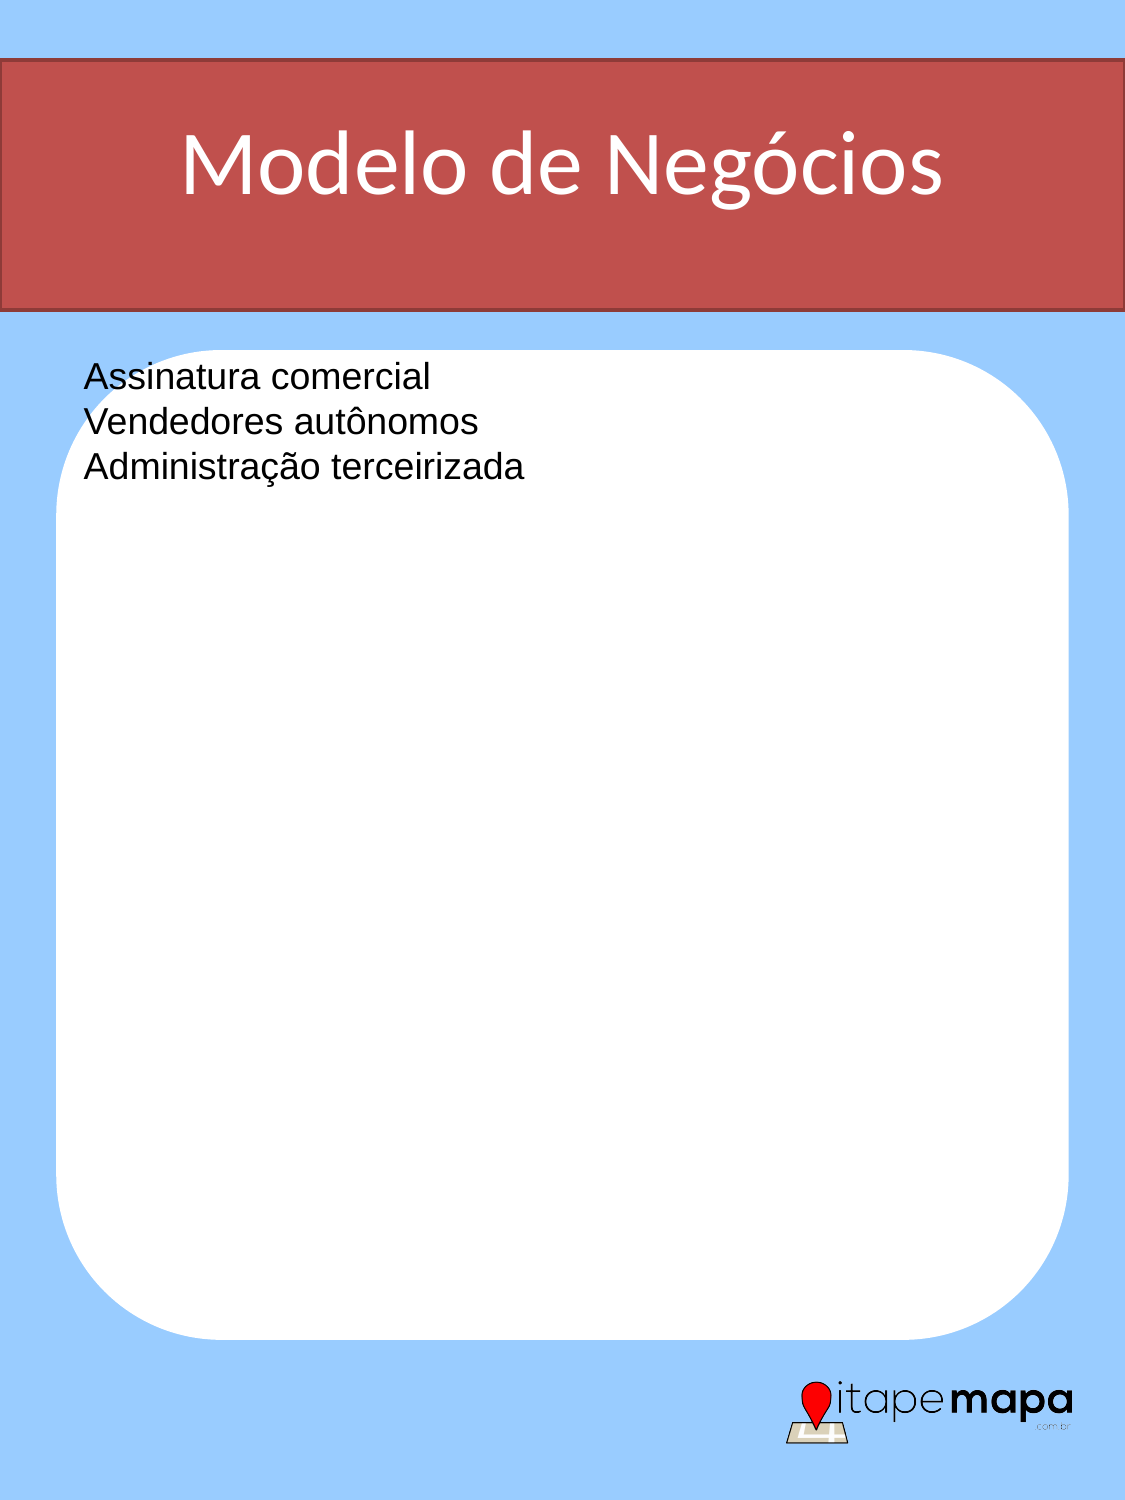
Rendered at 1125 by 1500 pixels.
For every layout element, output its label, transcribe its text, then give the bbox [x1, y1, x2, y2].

text_box Modelo de Negócios [56, 95, 1069, 346]
picture [750, 1272, 1125, 1500]
text_box Assinatura comercial Vendedores autônomos Administração terceirizada [69, 344, 1082, 1335]
